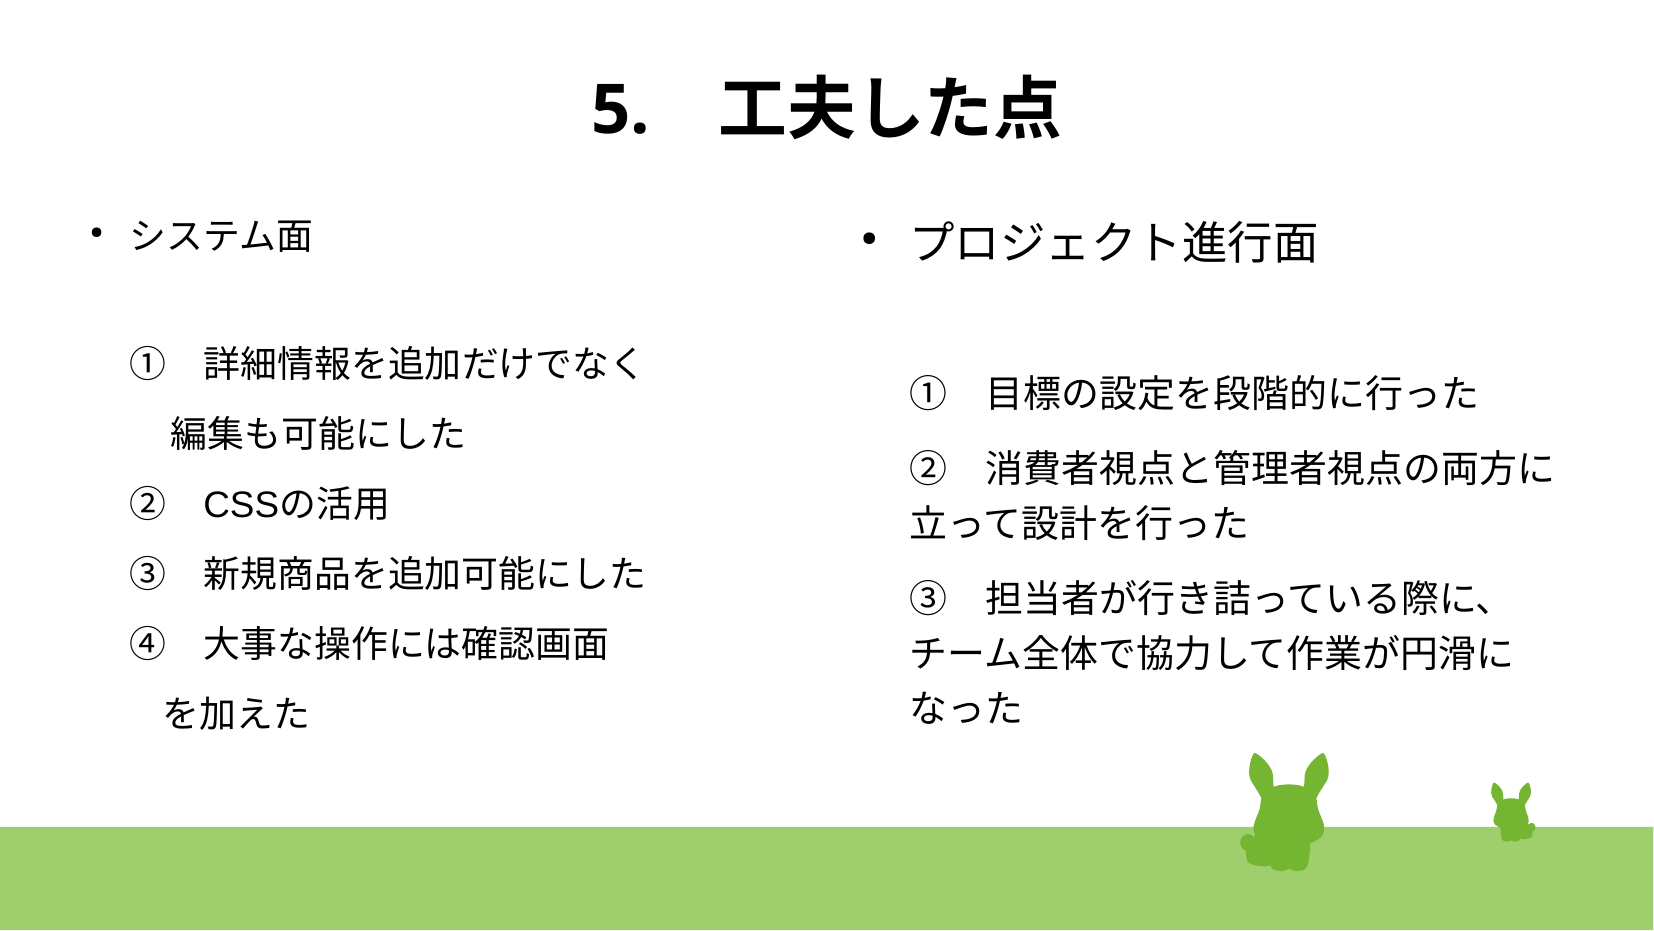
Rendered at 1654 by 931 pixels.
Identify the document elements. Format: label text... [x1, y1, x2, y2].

list システム面 ① 詳細情報を追加だけでなく 編集も可能にした ② CSSの活用 ③ 新規商品を追加可能にした ④ 大事な操作には確認画面 を加えた [76, 206, 798, 739]
list プロジェクト進行面 ① 目標の設定を段階的に行った ② 消費者視点と管理者視点の両方に立って設計を行った ③ 担当者が行き詰っている際に、チーム全体で協力して作業が円滑になった [845, 206, 1566, 739]
title 5. 工夫した点 [88, 29, 1565, 178]
